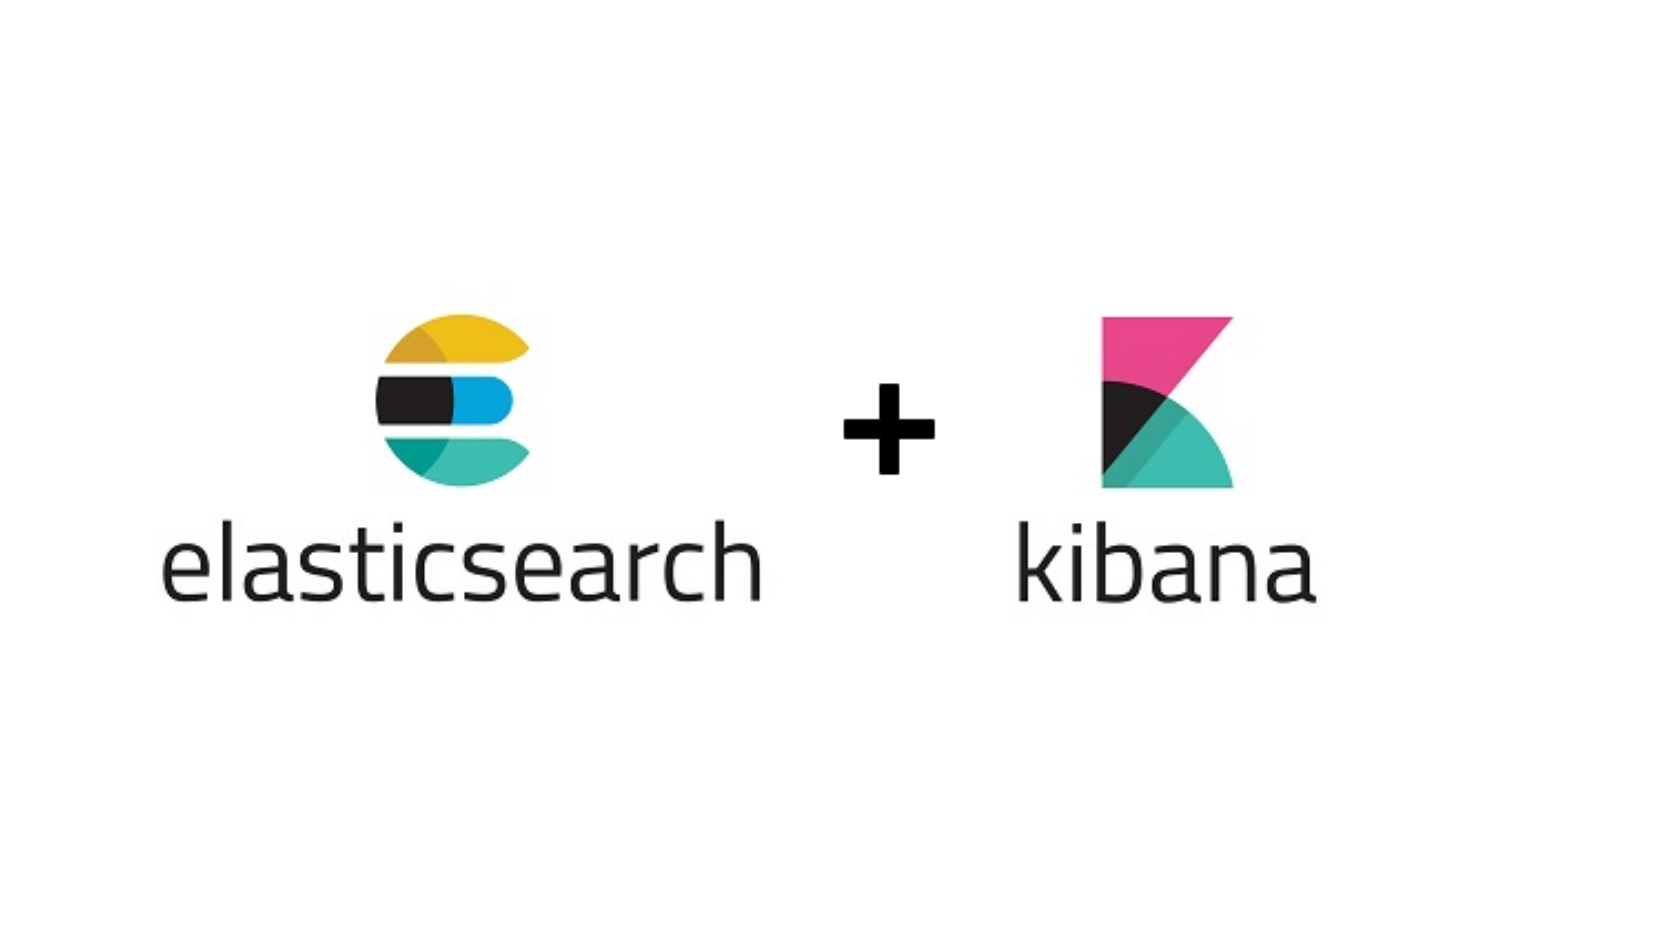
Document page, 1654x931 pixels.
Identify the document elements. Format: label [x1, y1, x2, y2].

picture [37, 149, 1501, 676]
